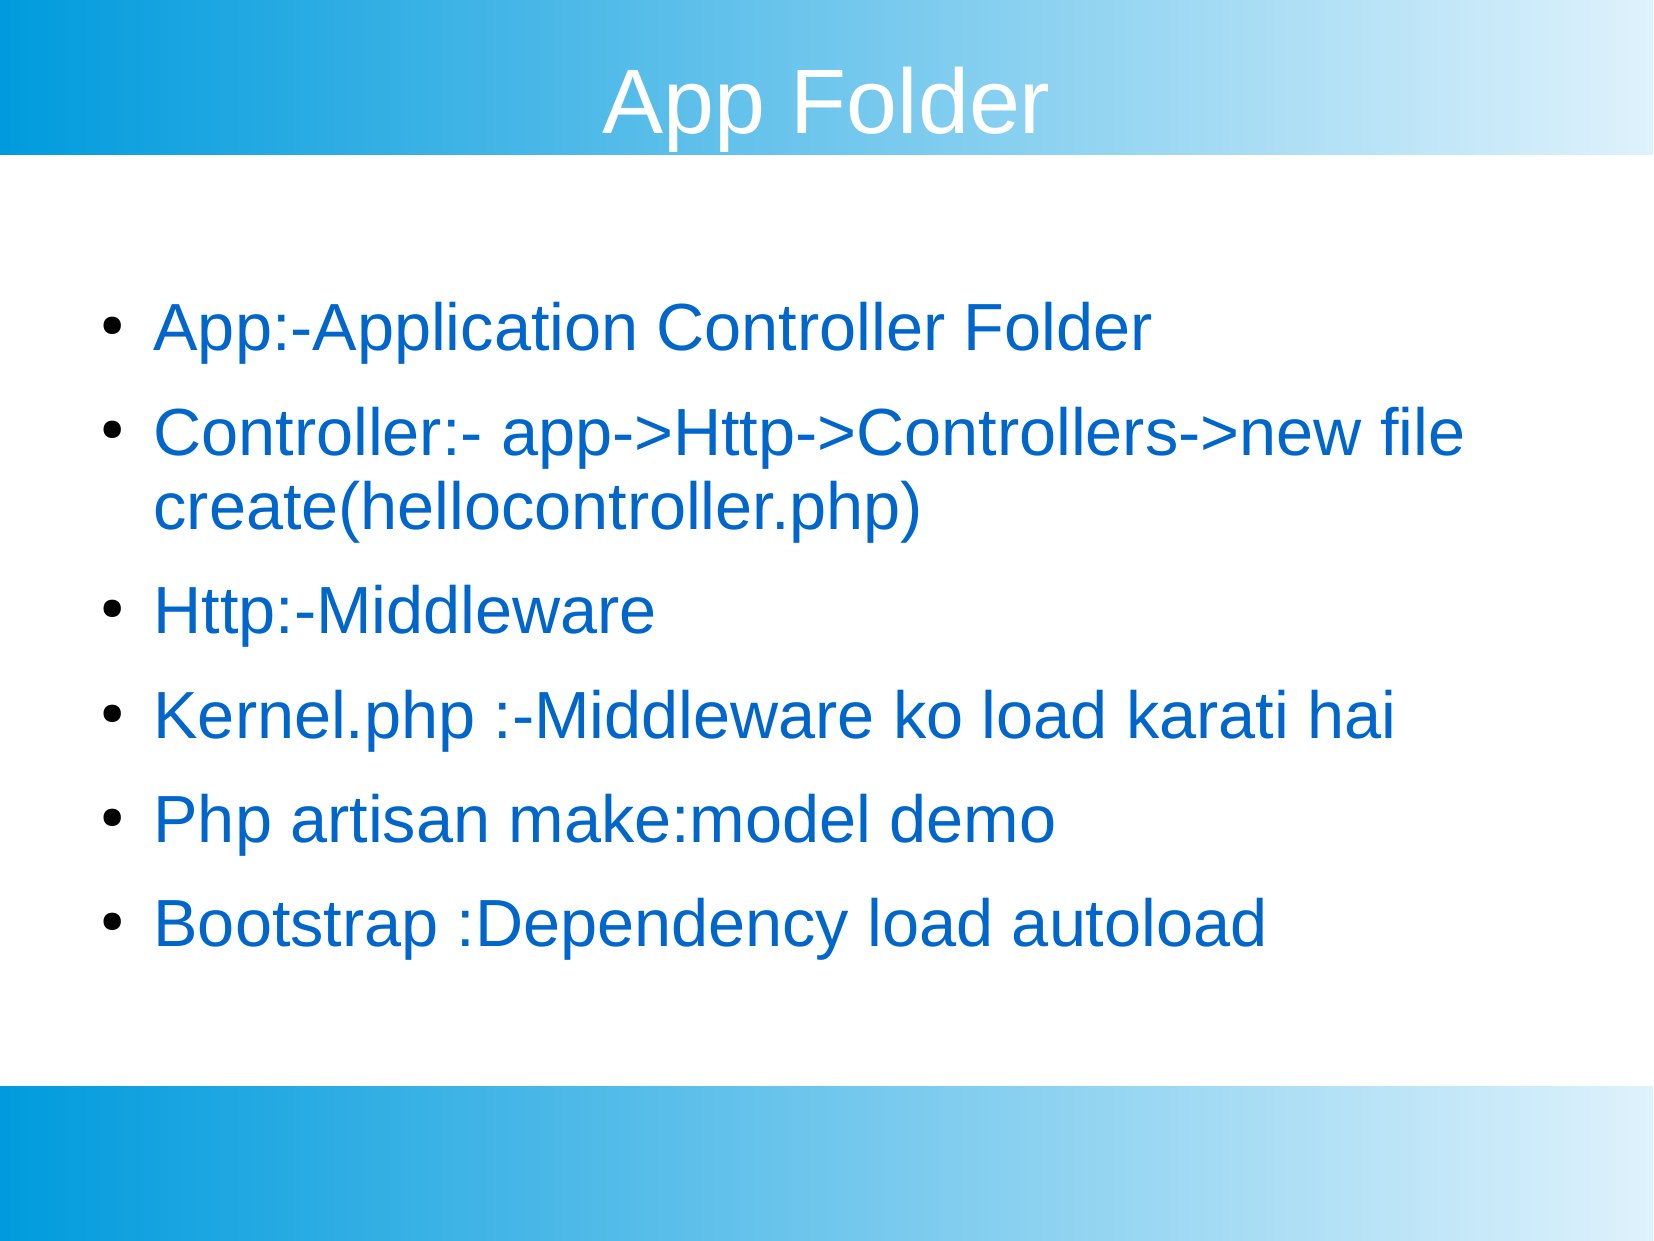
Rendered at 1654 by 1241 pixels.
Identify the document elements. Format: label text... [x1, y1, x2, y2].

title App Folder [82, 49, 1571, 155]
list App:-Application Controller Folder Controller:- app->Http->Controllers->new file create(hellocontroller.php) Http:-Middleware Kernel.php :-Middleware ko load karati hai Php artisan make:model demo Bootstrap :Dependency load autoload [82, 290, 1571, 1010]
